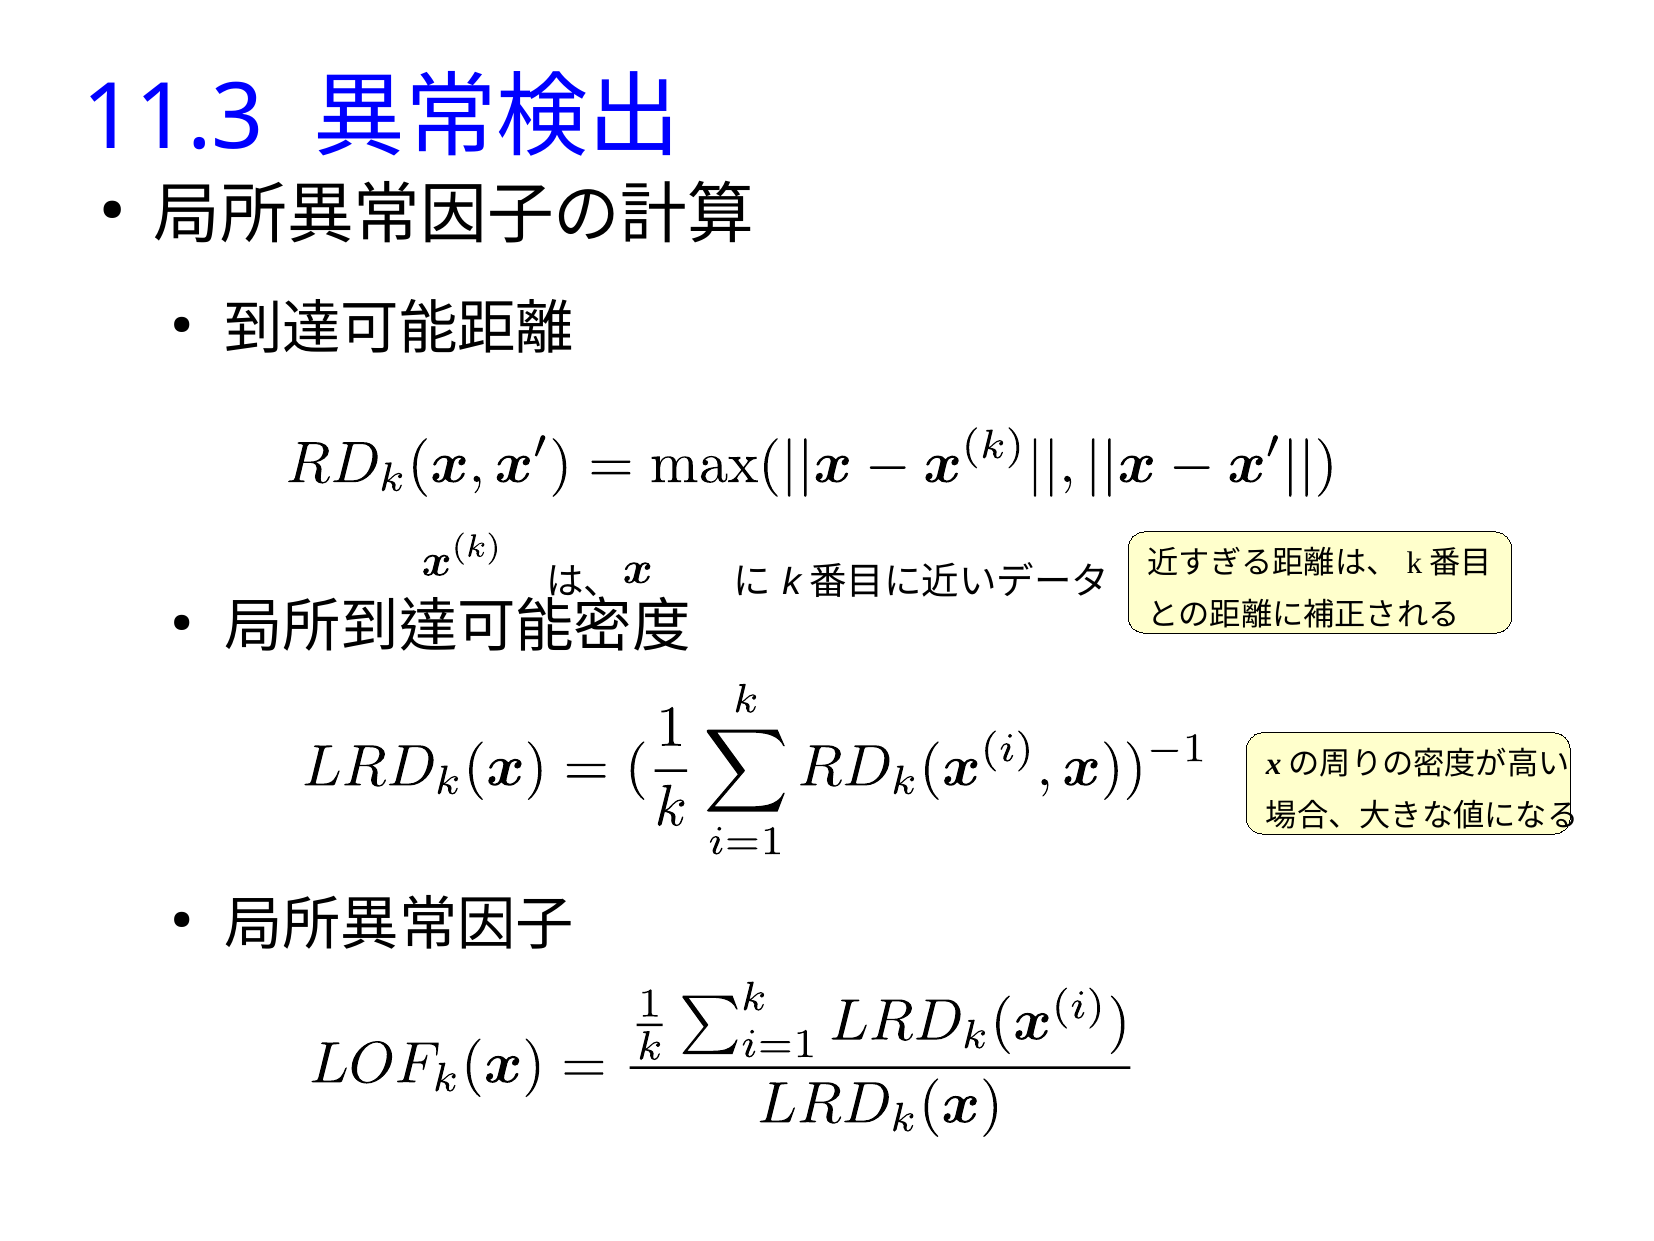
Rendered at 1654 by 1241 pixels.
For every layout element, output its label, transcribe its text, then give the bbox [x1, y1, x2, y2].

text_box [622, 562, 653, 584]
list 局所異常因子の計算 到達可能距離 局所到達可能密度 局所異常因子 [82, 166, 1571, 996]
text_box [301, 683, 1206, 855]
text_box [285, 427, 1338, 497]
text_box xの周りの密度が高い 場合、大きな値になる [1246, 732, 1571, 835]
text_box [309, 981, 1131, 1137]
title 11.3 異常検出 [82, 44, 1571, 166]
text_box 近すぎる距離は、k番目 との距離に補正される [1128, 531, 1512, 634]
text_box [421, 532, 501, 576]
text_box は、 にk番目に近いデータ [531, 543, 1125, 616]
